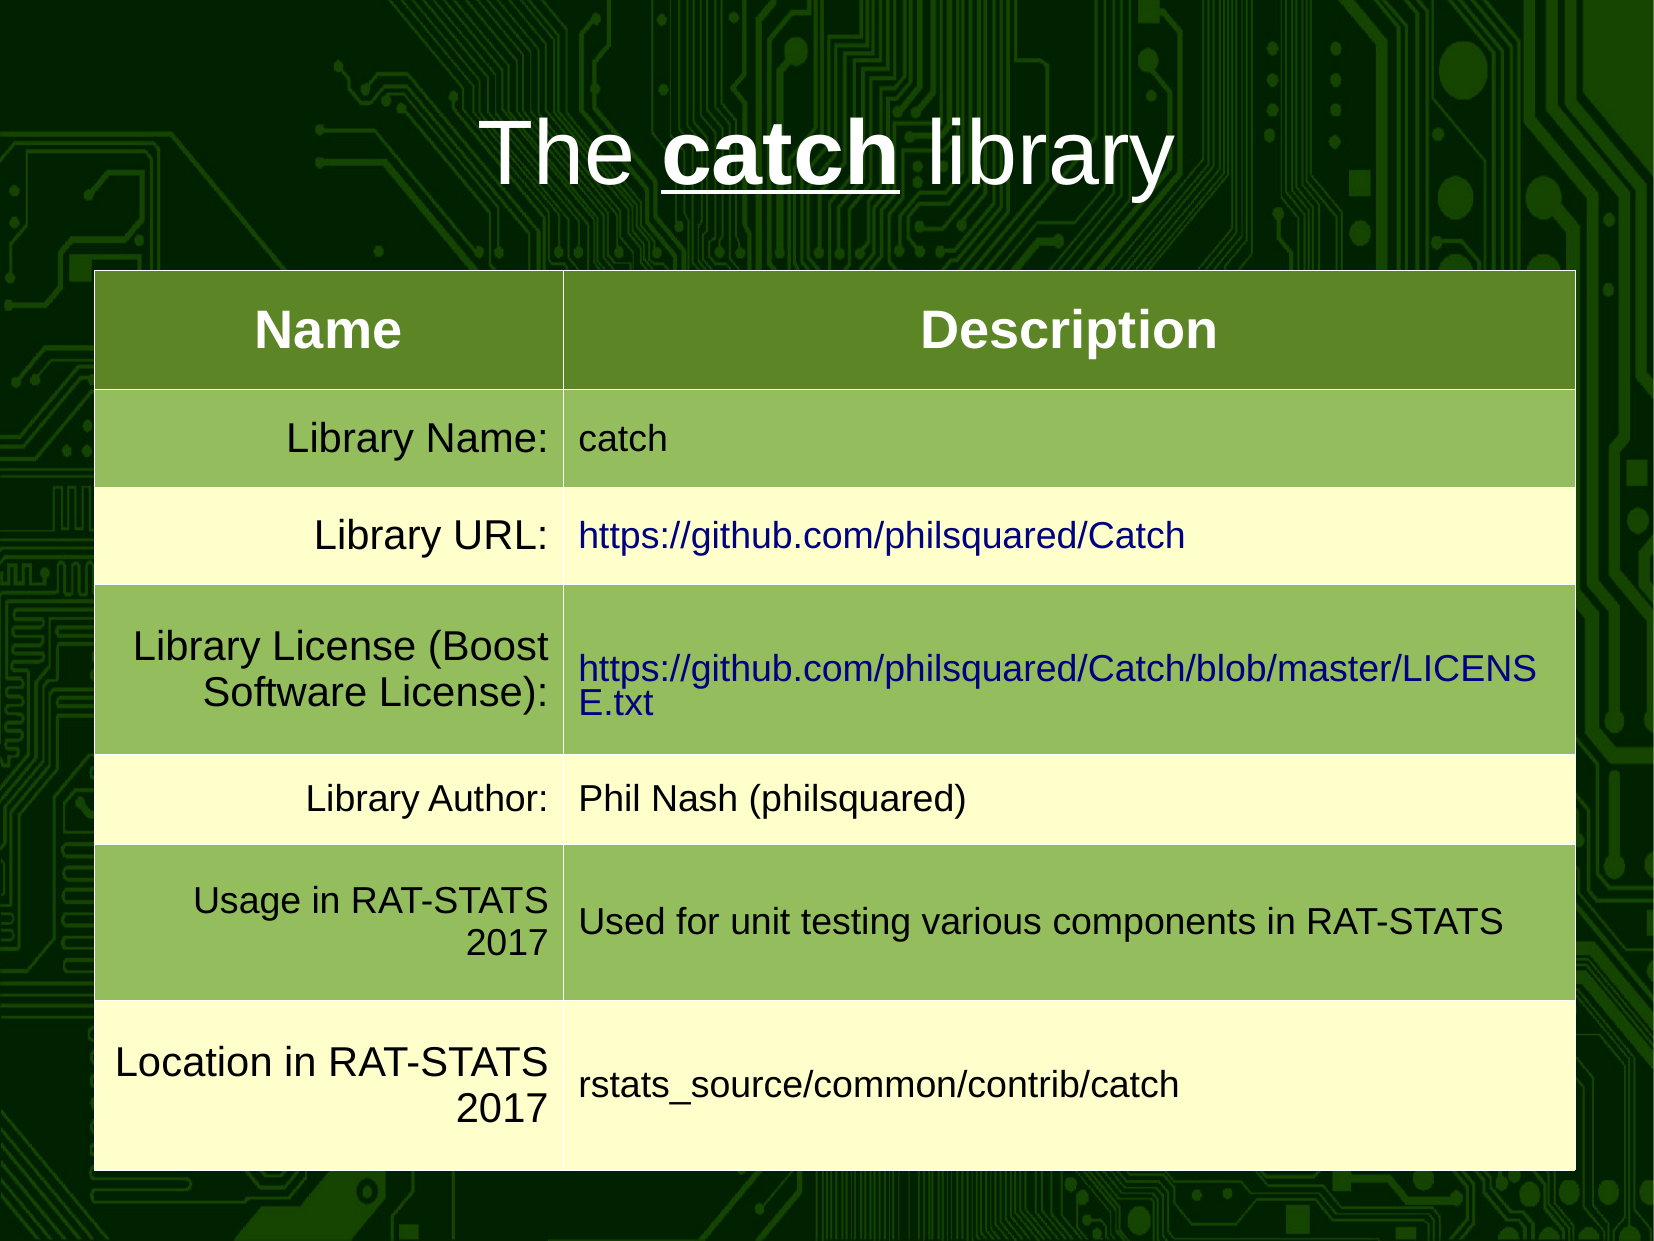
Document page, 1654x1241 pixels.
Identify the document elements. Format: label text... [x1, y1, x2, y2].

table_cell Location in RAT-STATS 2017 [95, 1001, 563, 1170]
table_cell Library Name: [95, 390, 563, 487]
table_cell https://github.com/philsquared/Catch [564, 488, 1575, 584]
table_cell https://github.com/philsquared/Catch/blob/master/LICENSE.txt [564, 585, 1575, 754]
table_cell Usage in RAT-STATS 2017 [95, 845, 563, 1000]
title The catch library [82, 49, 1571, 257]
table_cell Phil Nash (philsquared) [564, 755, 1575, 844]
table_header Name [95, 271, 563, 389]
table_cell Library Author: [95, 755, 563, 844]
table_cell Library URL: [95, 488, 563, 584]
table_cell Library License (Boost Software License): [95, 585, 563, 754]
table_cell rstats_source/common/contrib/catch [564, 1001, 1575, 1170]
picture [0, 0, 1654, 1241]
table_cell Used for unit testing various components in RAT-STATS [564, 845, 1575, 1000]
table_cell catch [564, 390, 1575, 487]
table_header Description [564, 271, 1575, 389]
